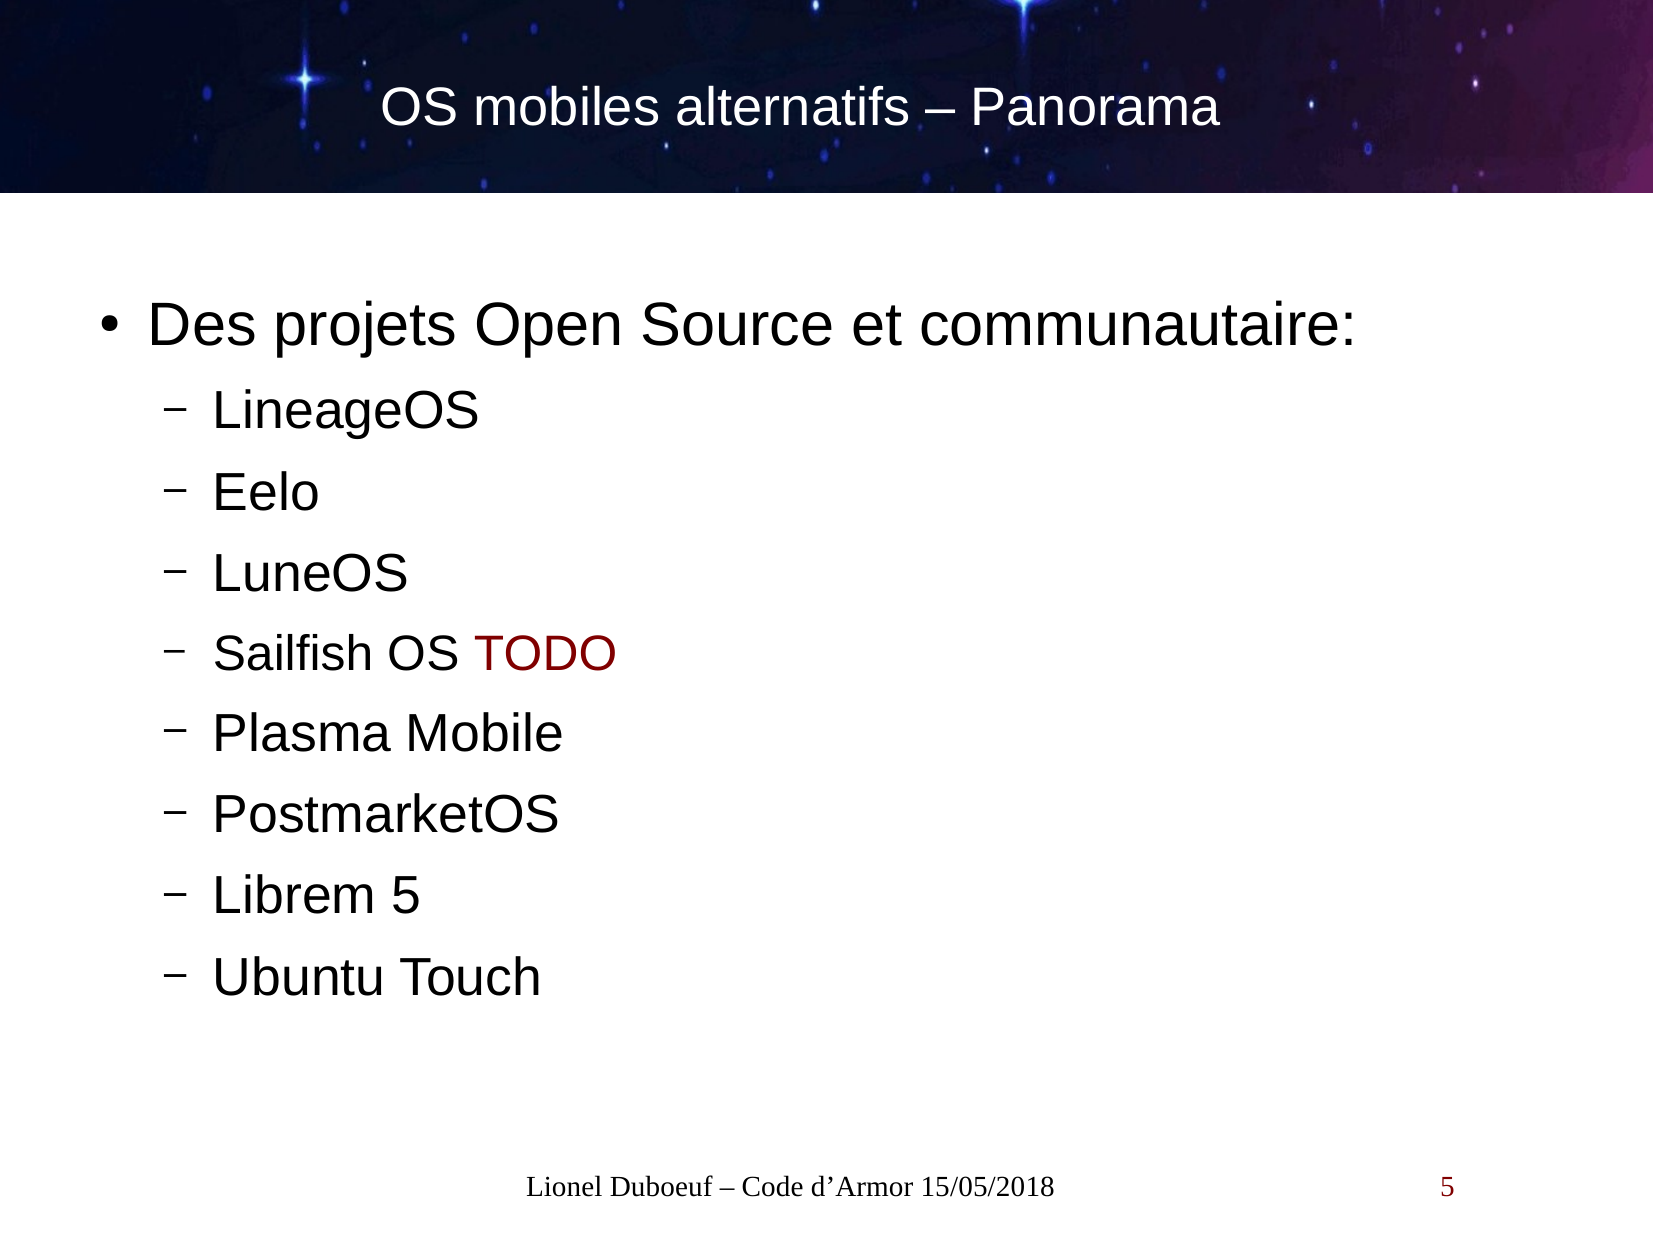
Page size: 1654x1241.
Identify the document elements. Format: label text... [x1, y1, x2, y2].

list [81, 290, 1570, 1010]
title OS mobiles alternatifs – Panorama [57, 2, 1546, 211]
picture [0, 0, 1653, 193]
